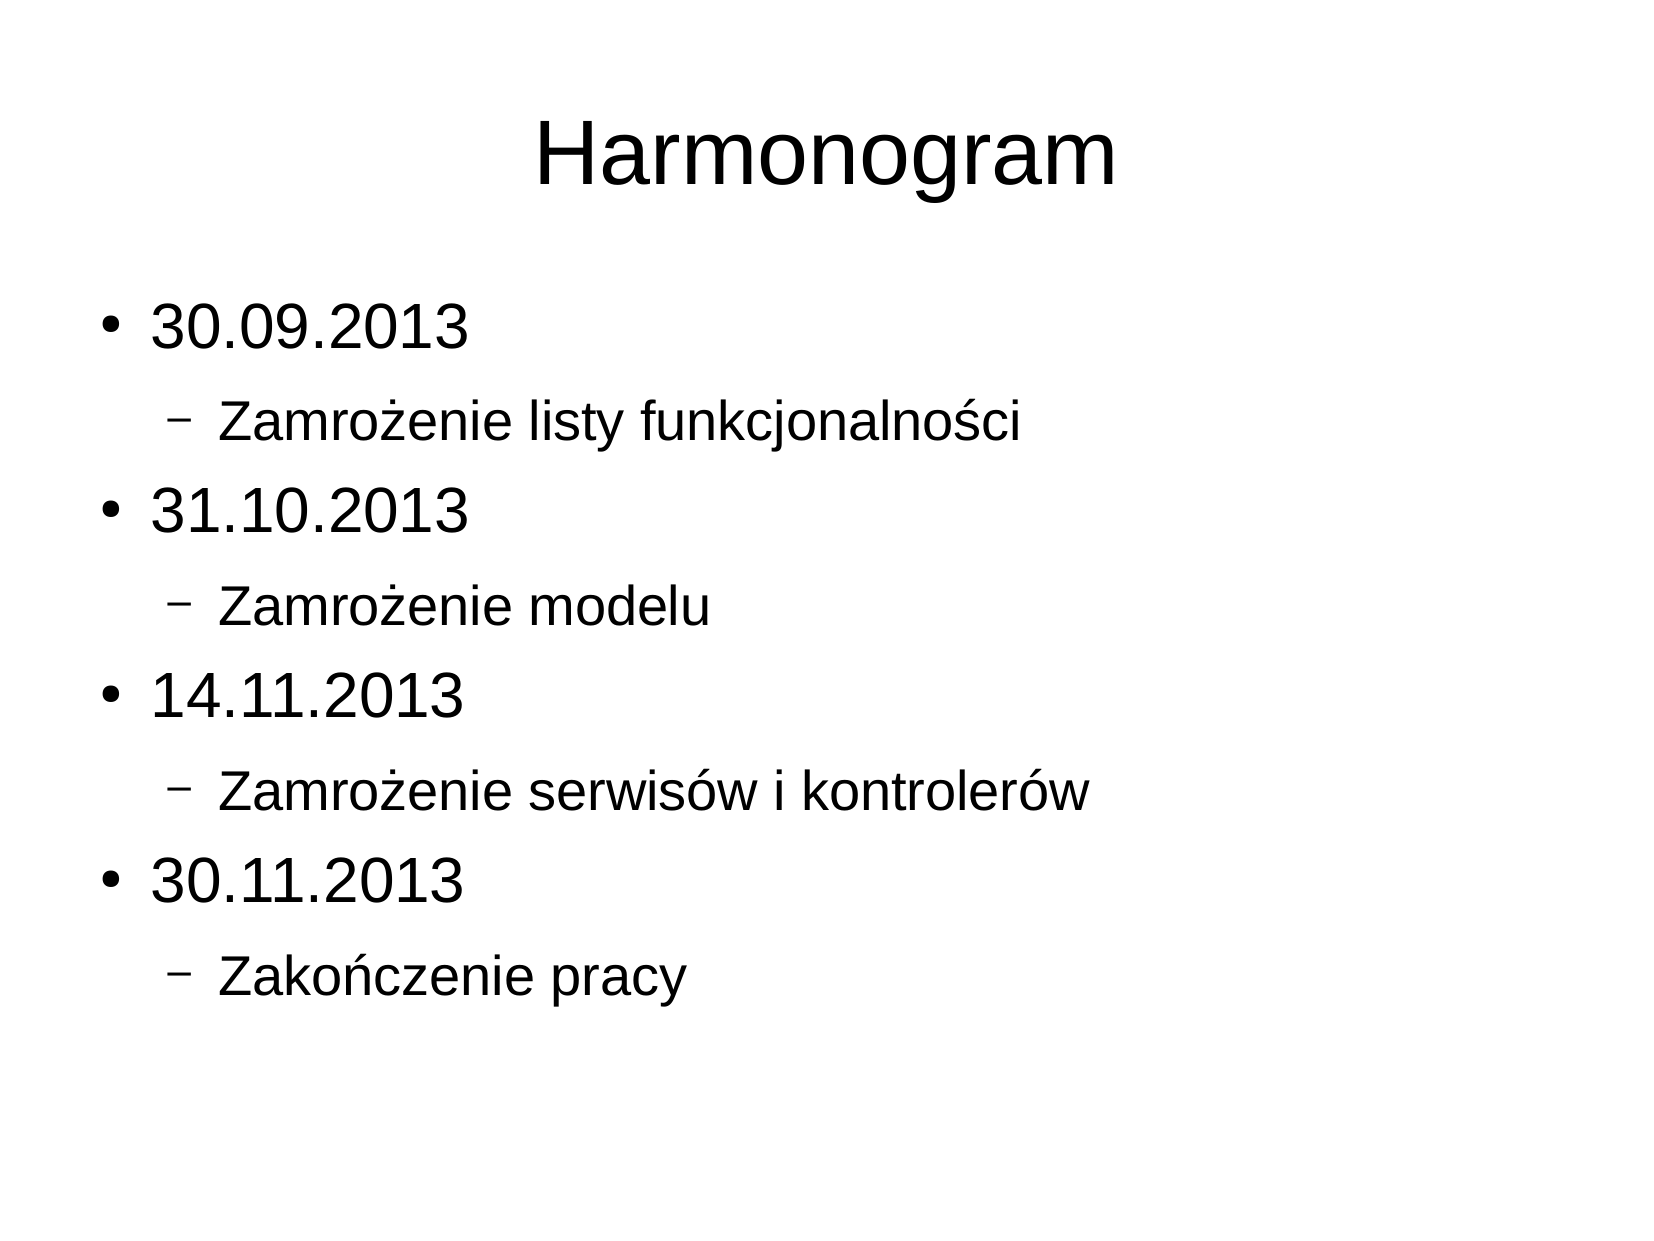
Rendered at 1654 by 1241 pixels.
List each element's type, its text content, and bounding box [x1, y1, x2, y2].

list 30.09.2013 Zamrożenie listy funkcjonalności 31.10.2013 Zamrożenie modelu 14.11.2013 Zamrożenie serwisów i kontrolerów 30.11.2013 Zakończenie pracy [82, 290, 1571, 1010]
title Harmonogram [82, 49, 1571, 257]
